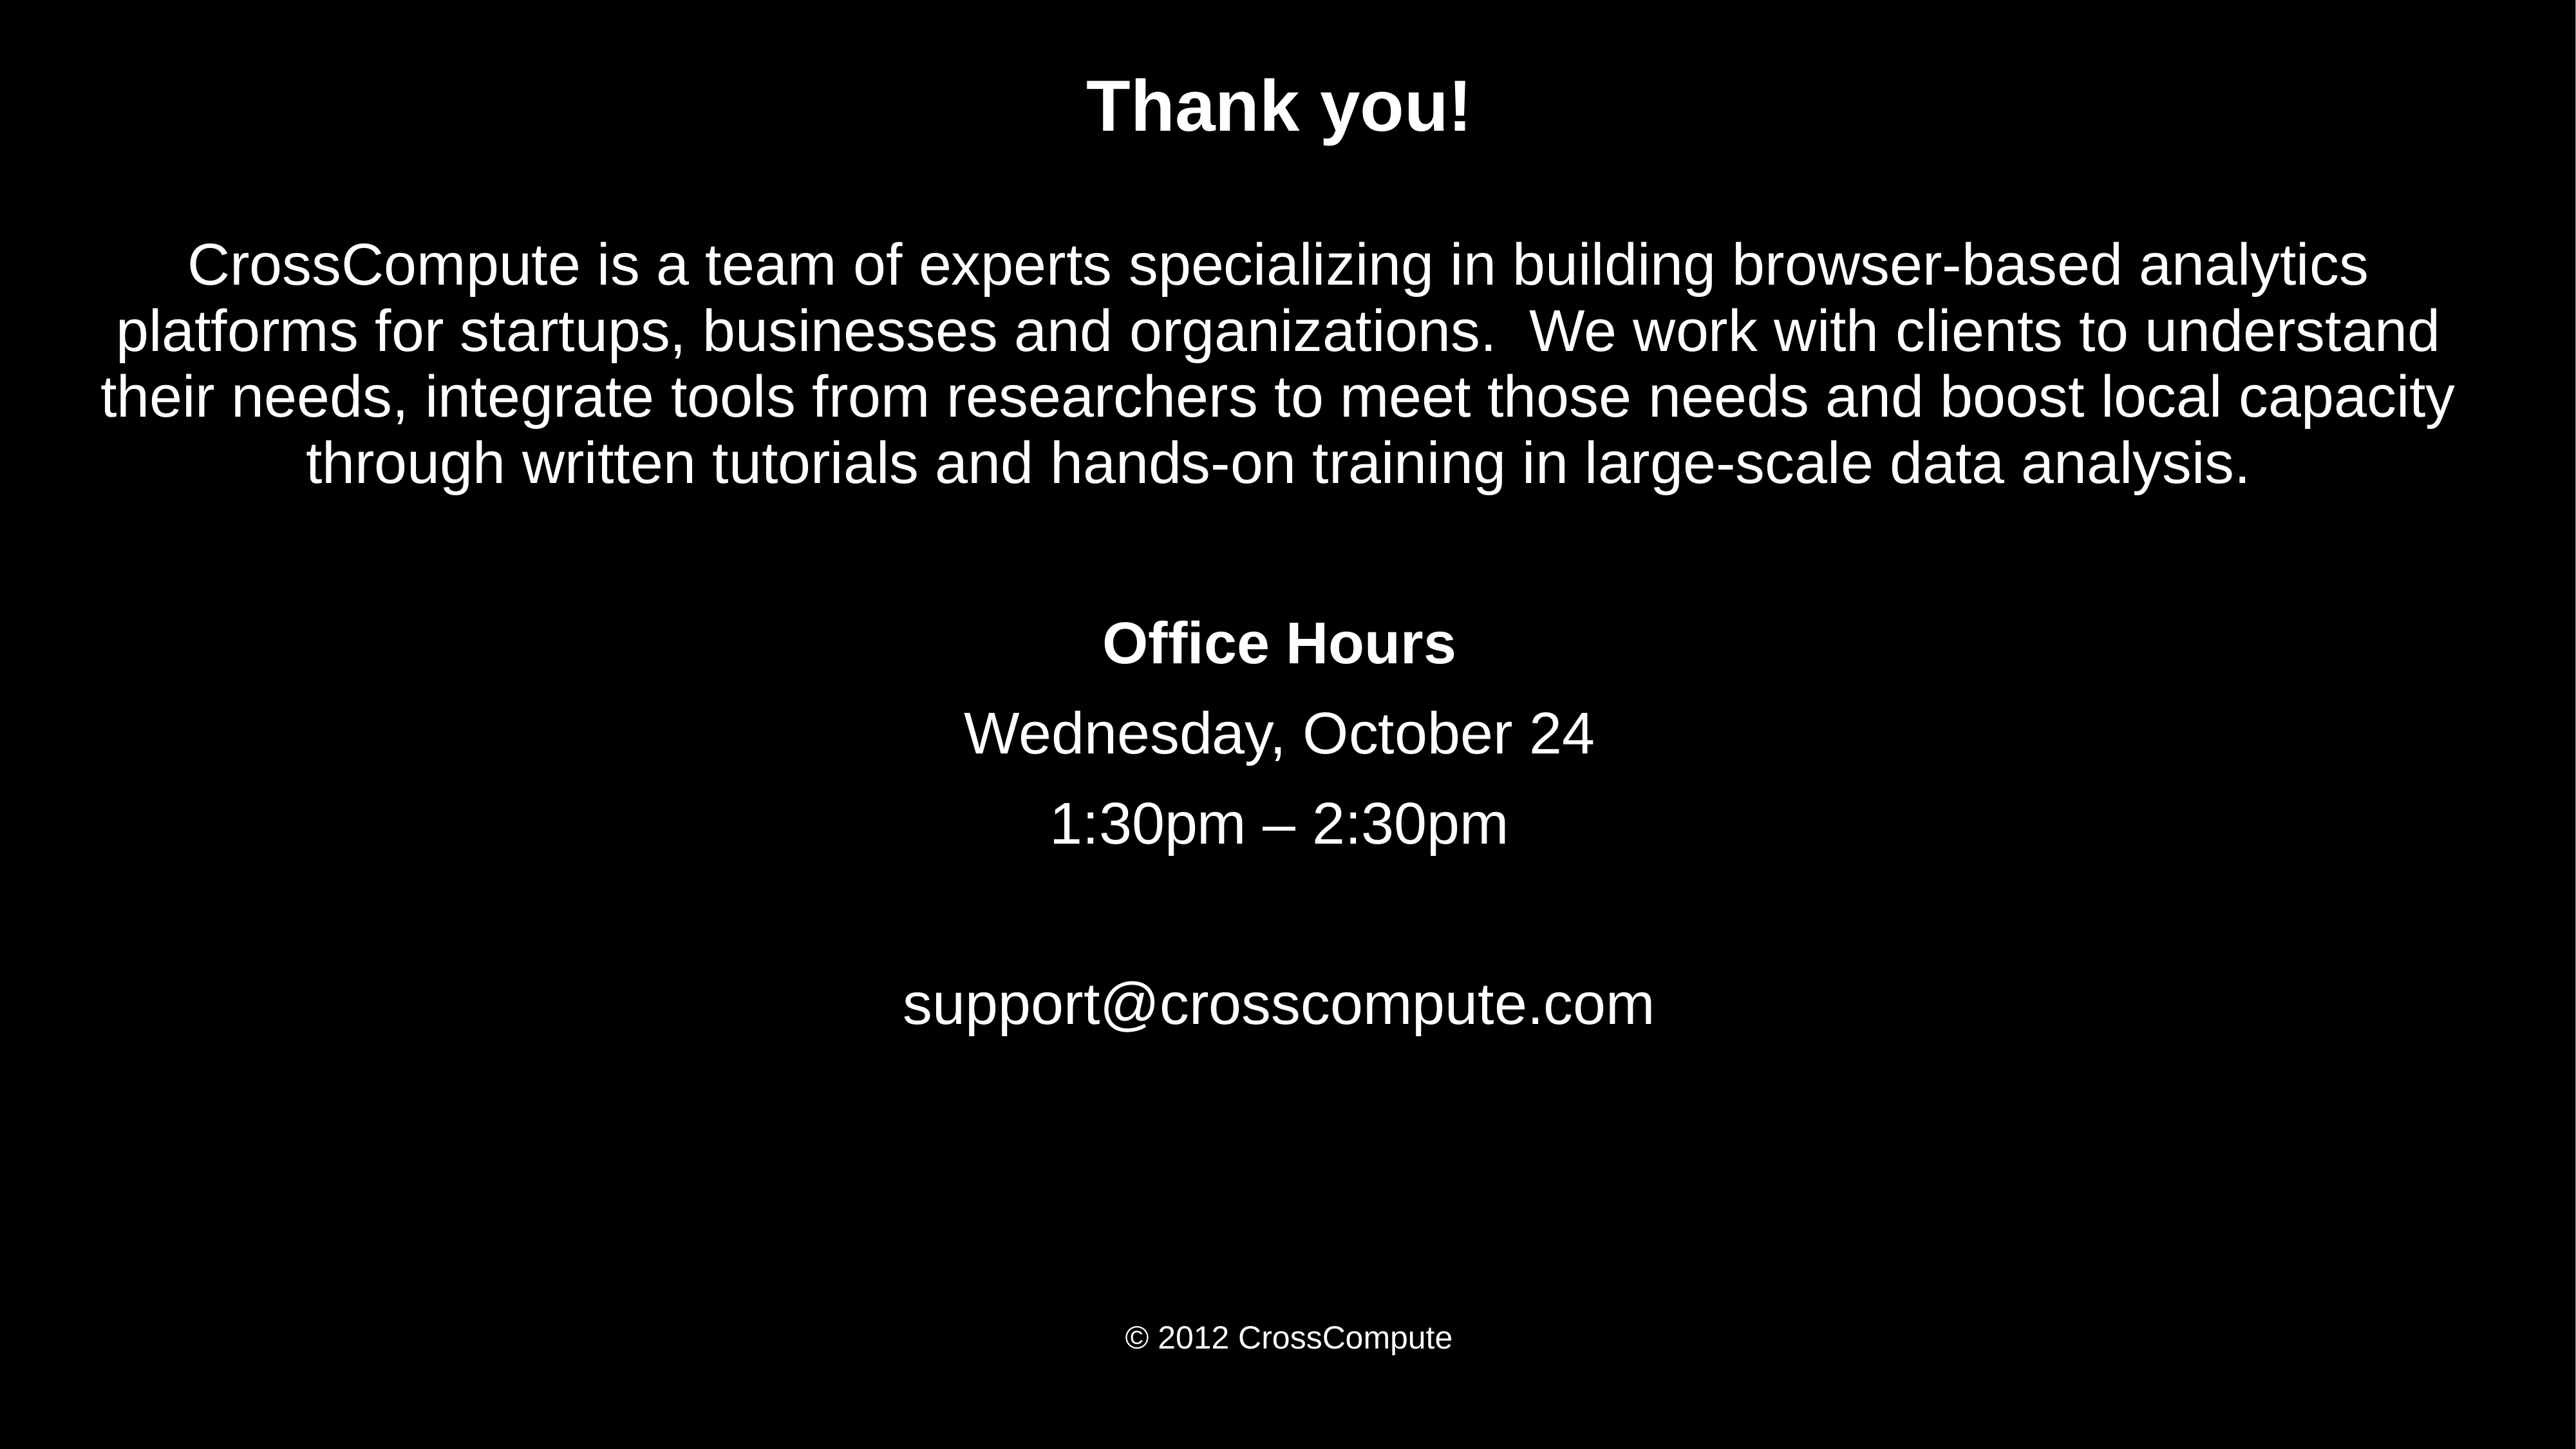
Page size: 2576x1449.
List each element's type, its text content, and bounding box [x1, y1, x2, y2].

list CrossCompute is a team of experts specializing in building browser-based analytics platforms for startups, businesses and organizations. We work with clients to understand their needs, integrate tools from researchers to meet those needs and boost local capacity through written tutorials and hands-on training in large-scale data analysis. Office Hours Wednesday, October 24 1:30pm – 2:30pm support@crosscompute.com [72, 231, 2488, 1073]
title Thank you! [72, 19, 2488, 193]
